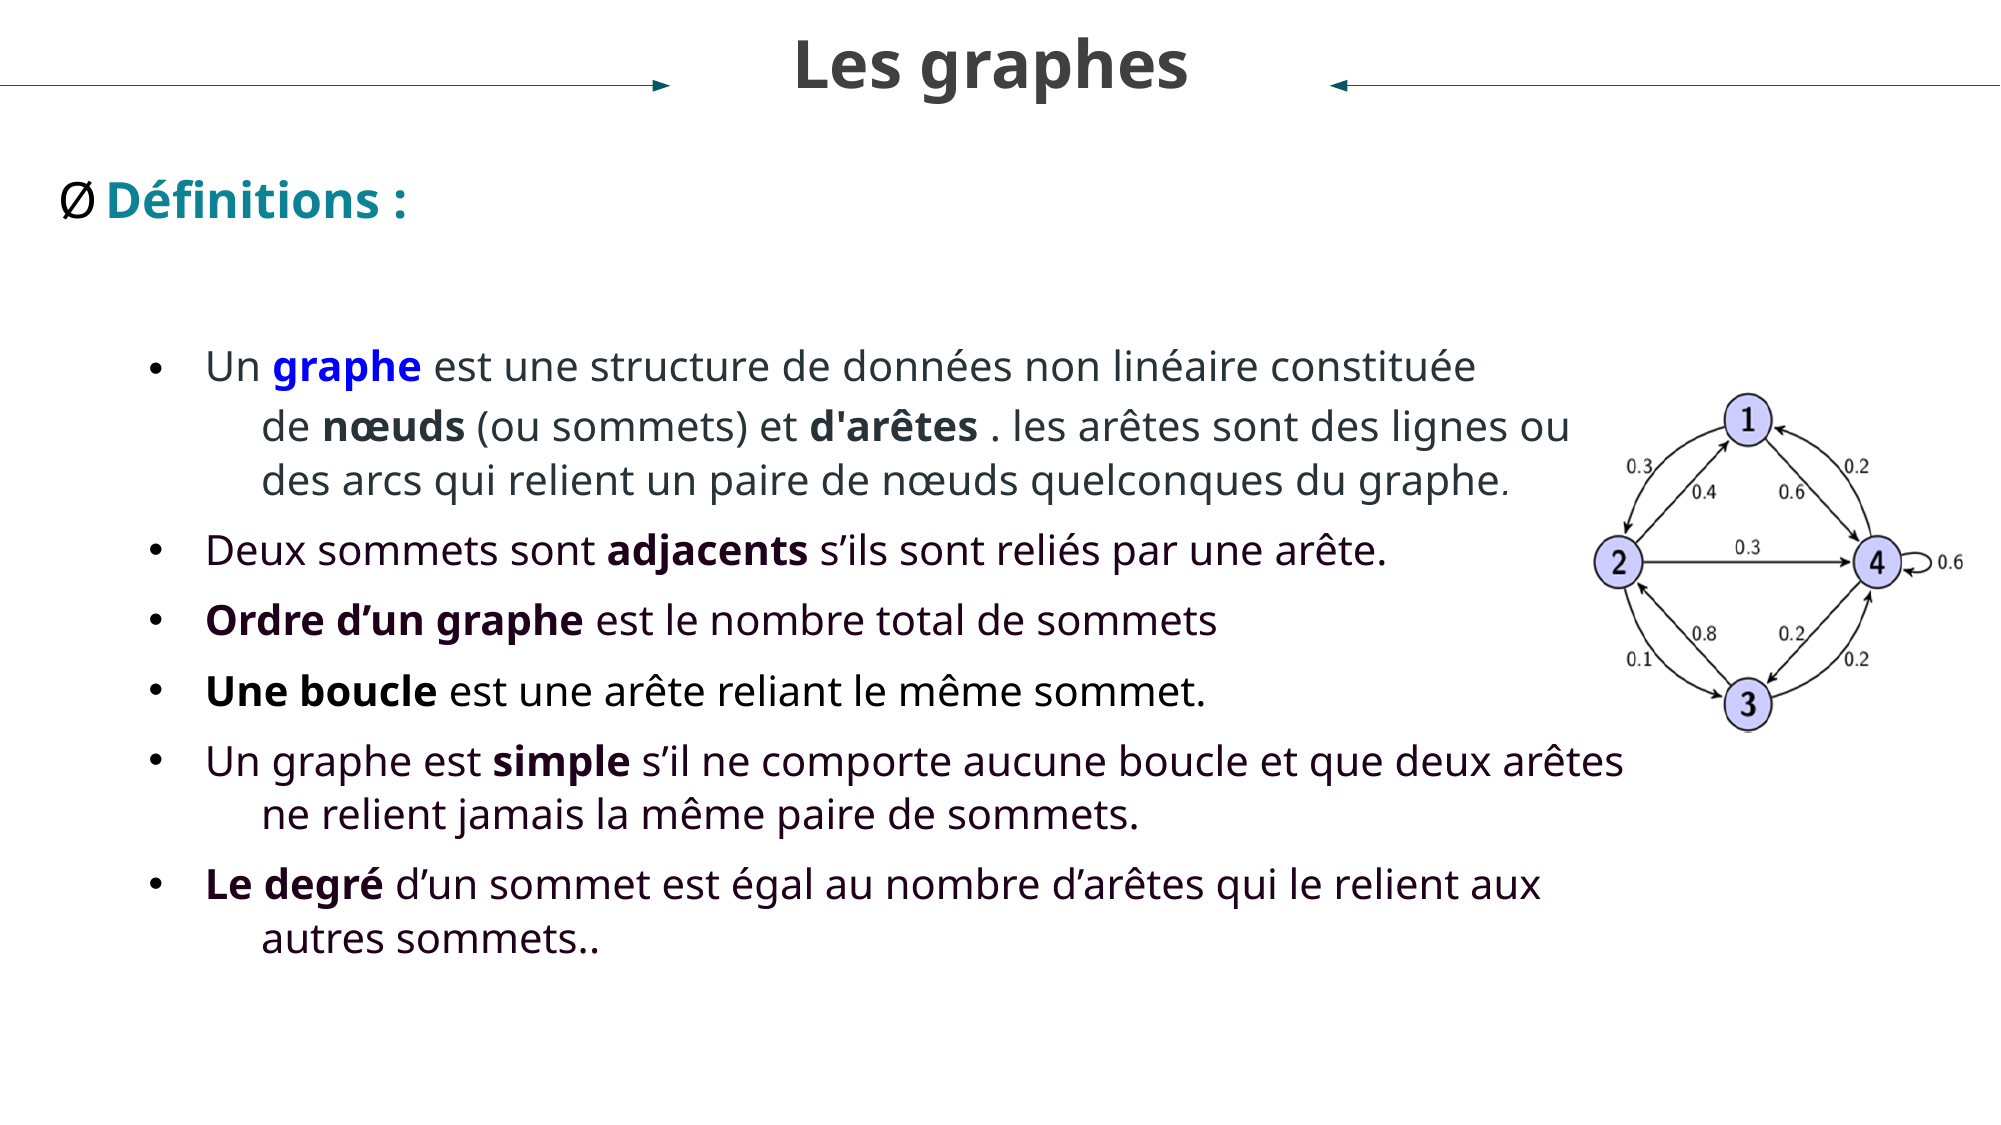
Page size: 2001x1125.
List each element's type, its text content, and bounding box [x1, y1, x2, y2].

text_box Un graphe est une structure de données non linéaire constituée de nœuds (ou sommets) et d'arêtes . les arêtes sont des lignes ou des arcs qui relient un paire de nœuds quelconques du graphe. Deux sommets sont adjacents s’ils sont reliés par une arête. Ordre d’un graphe est le nombre total de sommets Une boucle est une arête reliant le même sommet. Un graphe est simple s’il ne comporte aucune boucle et que deux arêtes ne relient jamais la même paire de sommets. Le degré d’un sommet est égal au nombre d’arêtes qui le relient aux autres sommets.. [133, 328, 1665, 964]
picture [1593, 392, 1963, 733]
text_box Les graphes [37, 31, 1963, 104]
text_box Définitions : [43, 161, 784, 237]
